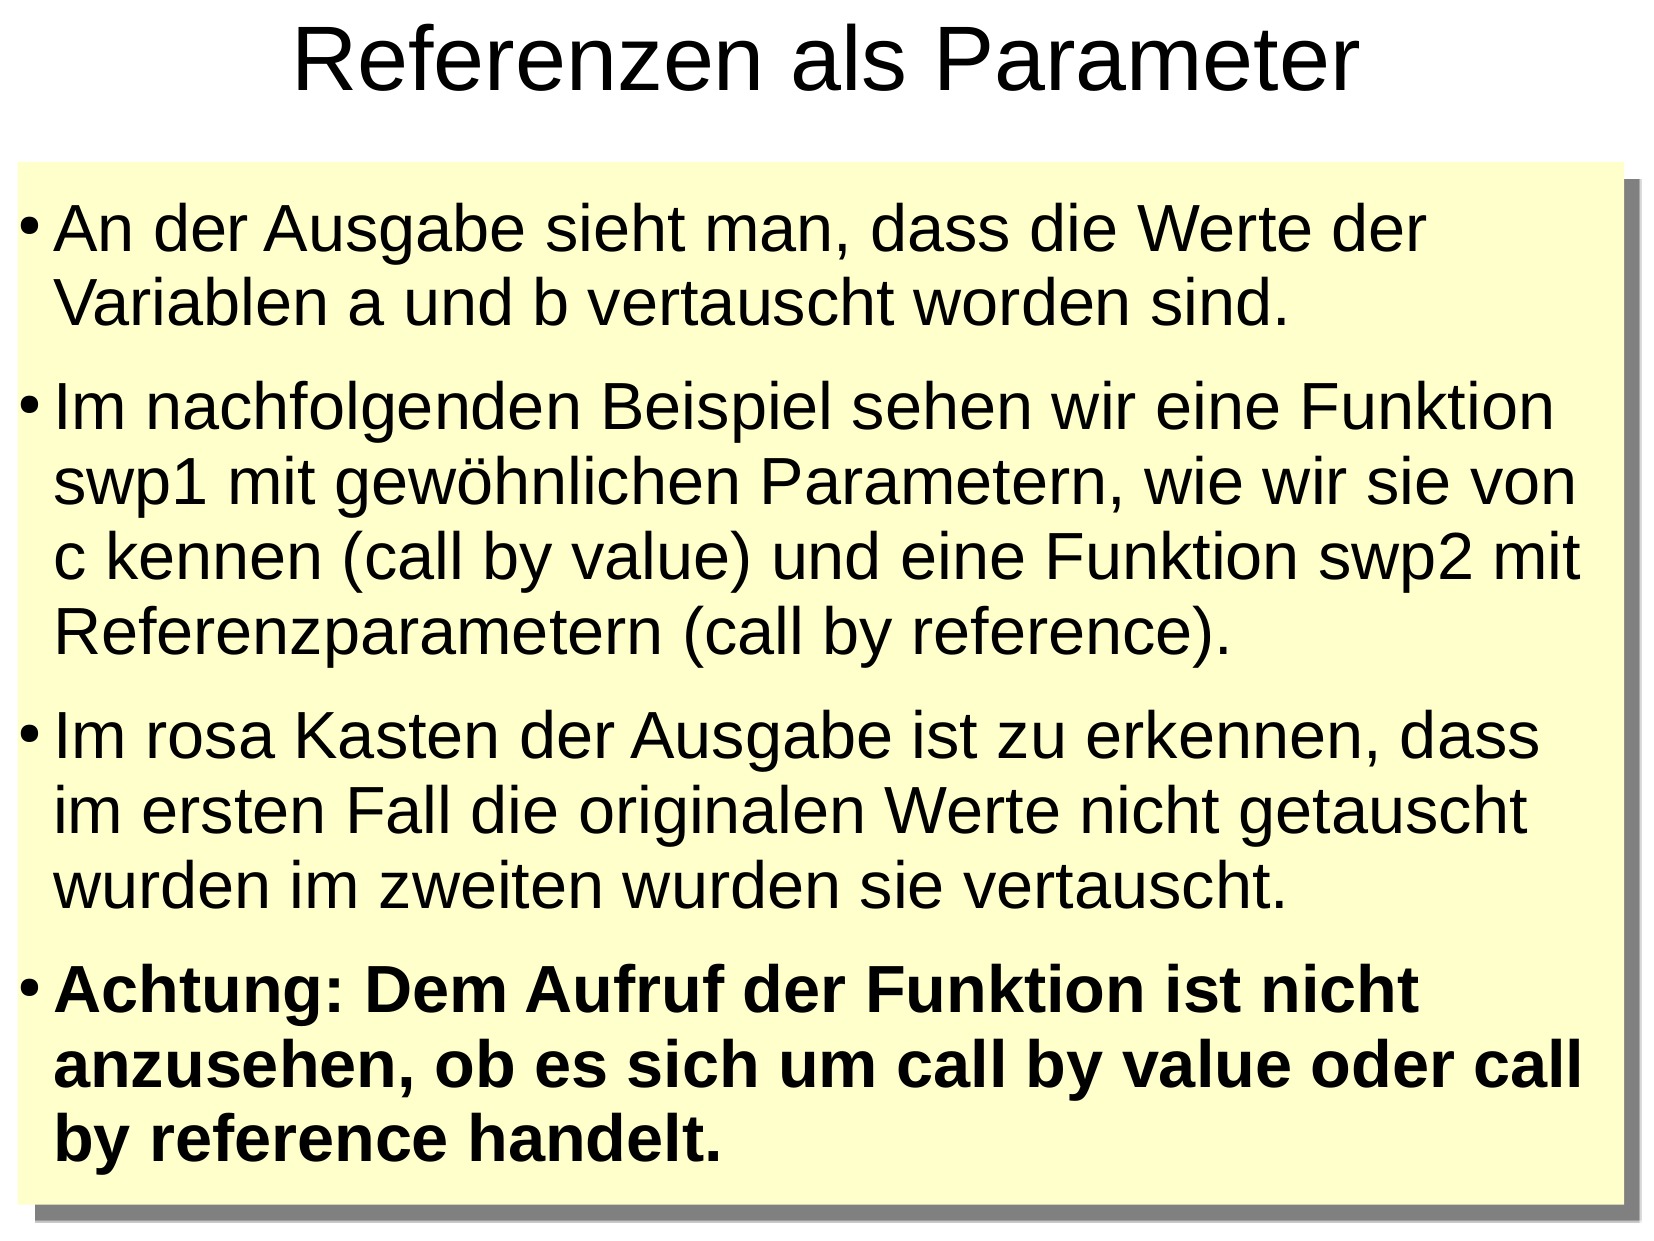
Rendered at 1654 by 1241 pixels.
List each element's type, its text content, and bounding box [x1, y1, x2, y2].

title Referenzen als Parameter [82, 0, 1571, 161]
subtitle An der Ausgabe sieht man, dass die Werte der Variablen a und b vertauscht worden sind. Im nachfolgenden Beispiel sehen wir eine Funktion swp1 mit gewöhnlichen Parametern, wie wir sie von c kennen (call by value) und eine Funktion swp2 mit Referenzparametern (call by reference). Im rosa Kasten der Ausgabe ist zu erkennen, dass im ersten Fall die originalen Werte nicht getauscht wurden im zweiten wurden sie vertauscht. Achtung: Dem Aufruf der Funktion ist nicht anzusehen, ob es sich um call by value oder call by reference handelt. [17, 161, 1625, 1205]
